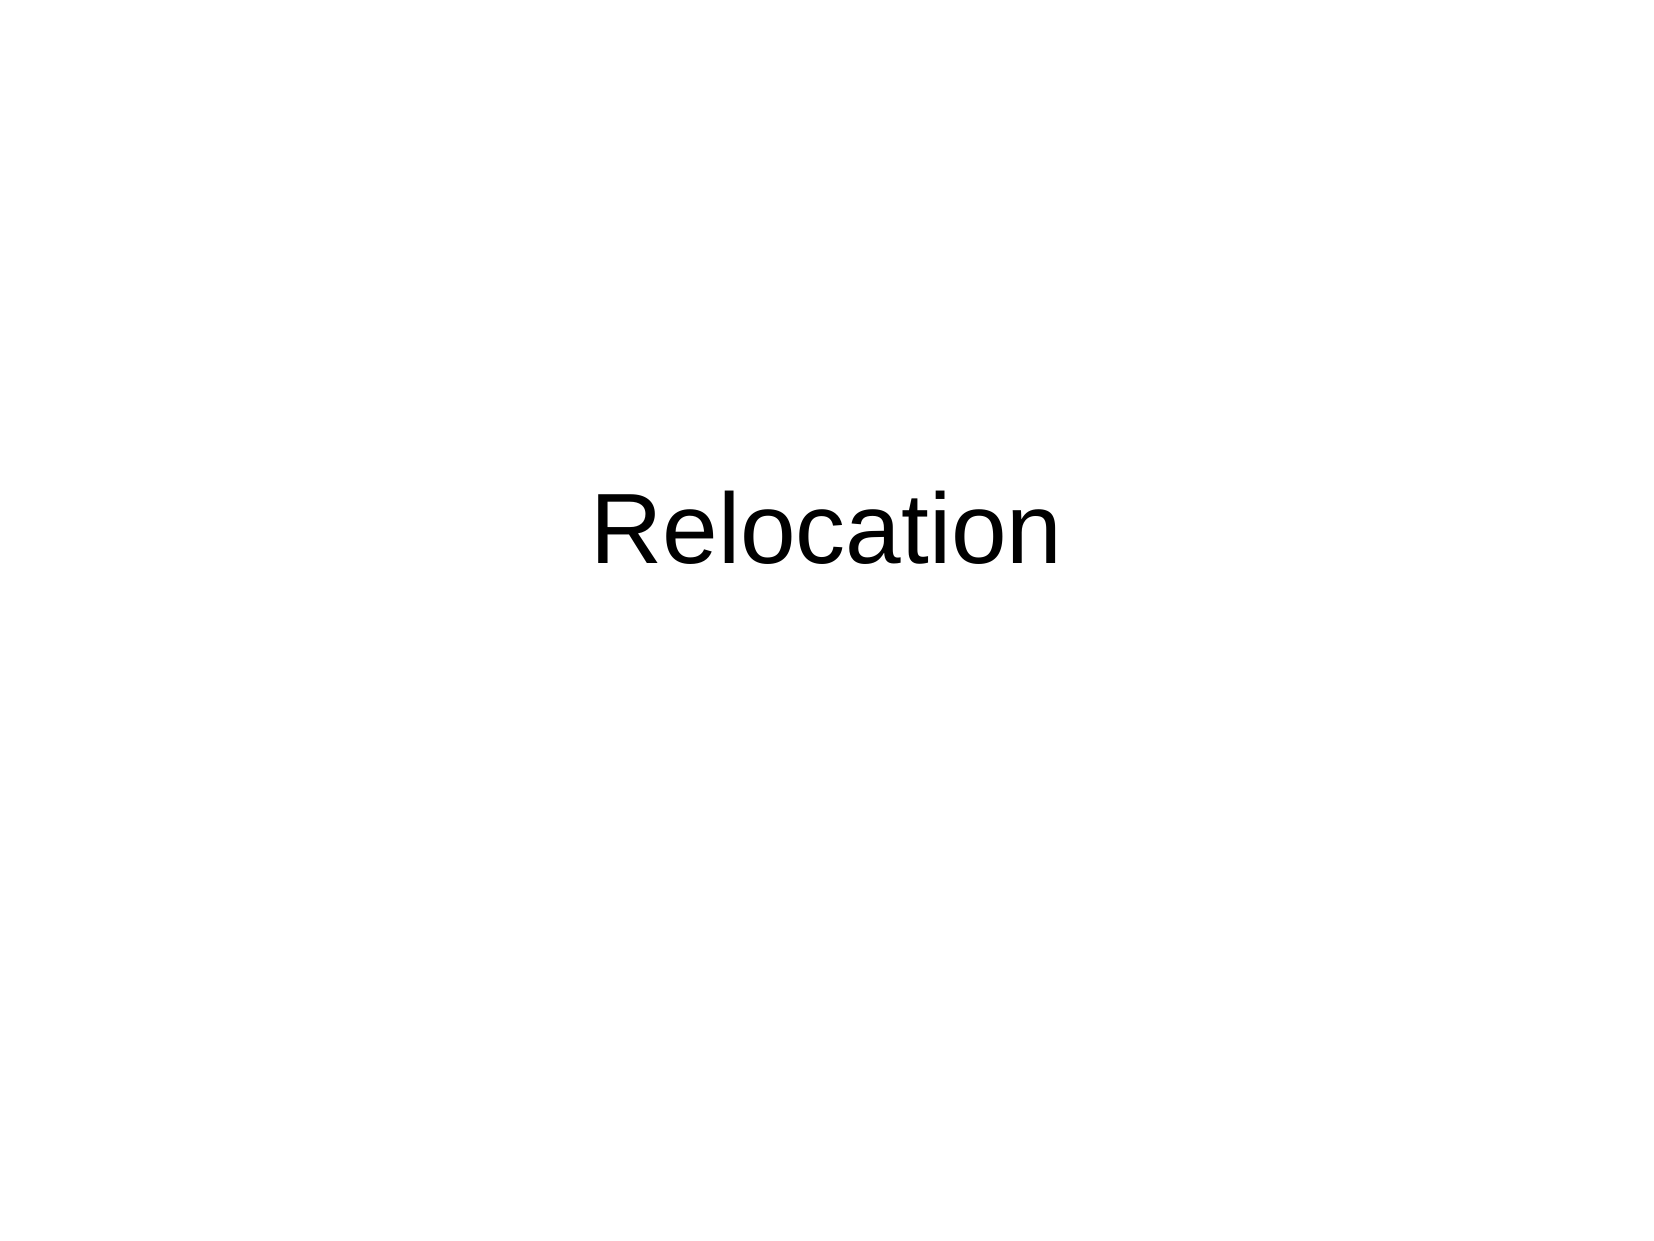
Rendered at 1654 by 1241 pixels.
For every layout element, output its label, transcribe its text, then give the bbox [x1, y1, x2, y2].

subtitle Relocation [82, 49, 1571, 1010]
